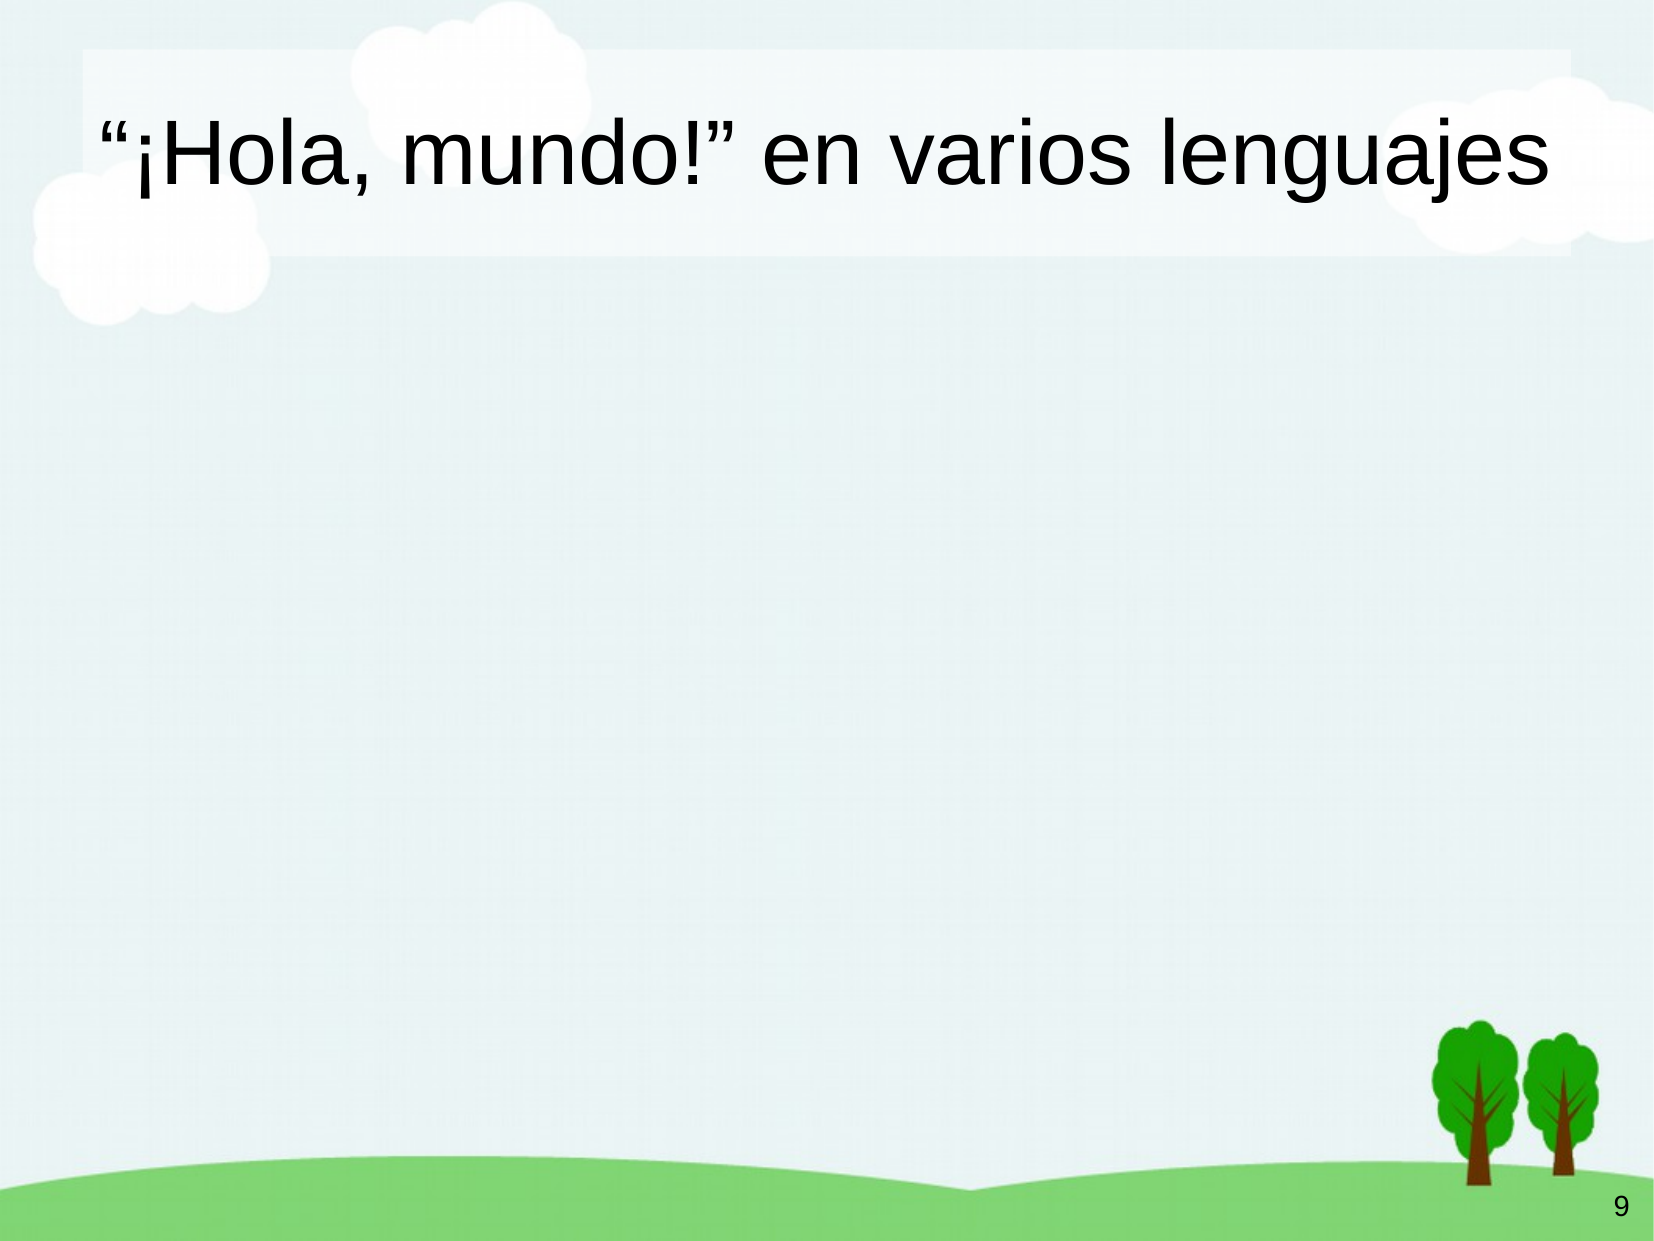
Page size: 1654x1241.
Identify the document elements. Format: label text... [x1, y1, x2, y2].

title “¡Hola, mundo!” en varios lenguajes [82, 49, 1571, 257]
picture [0, 0, 1654, 1241]
